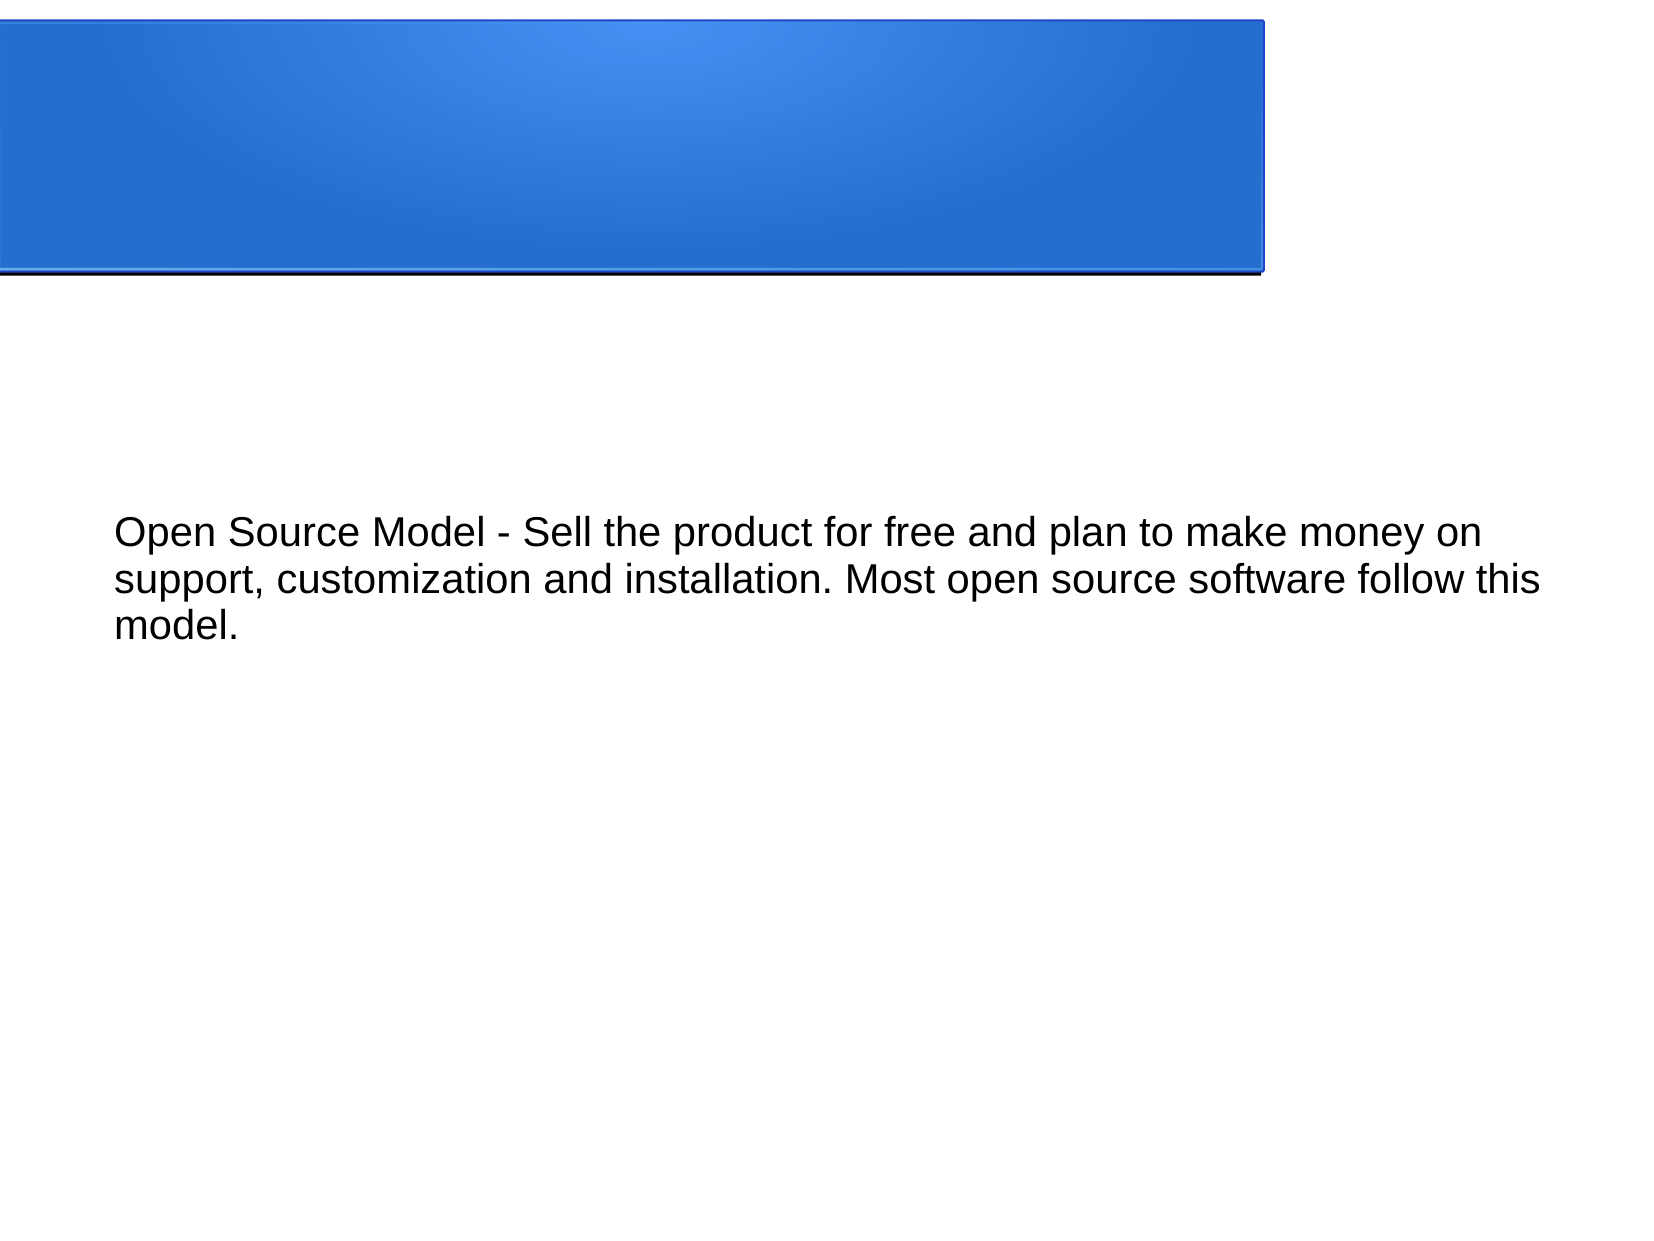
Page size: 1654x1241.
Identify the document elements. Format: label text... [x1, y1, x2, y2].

text_box Open Source Model - Sell the product for free and plan to make money on support, customization and installation. Most open source software follow this model. [99, 501, 1591, 658]
